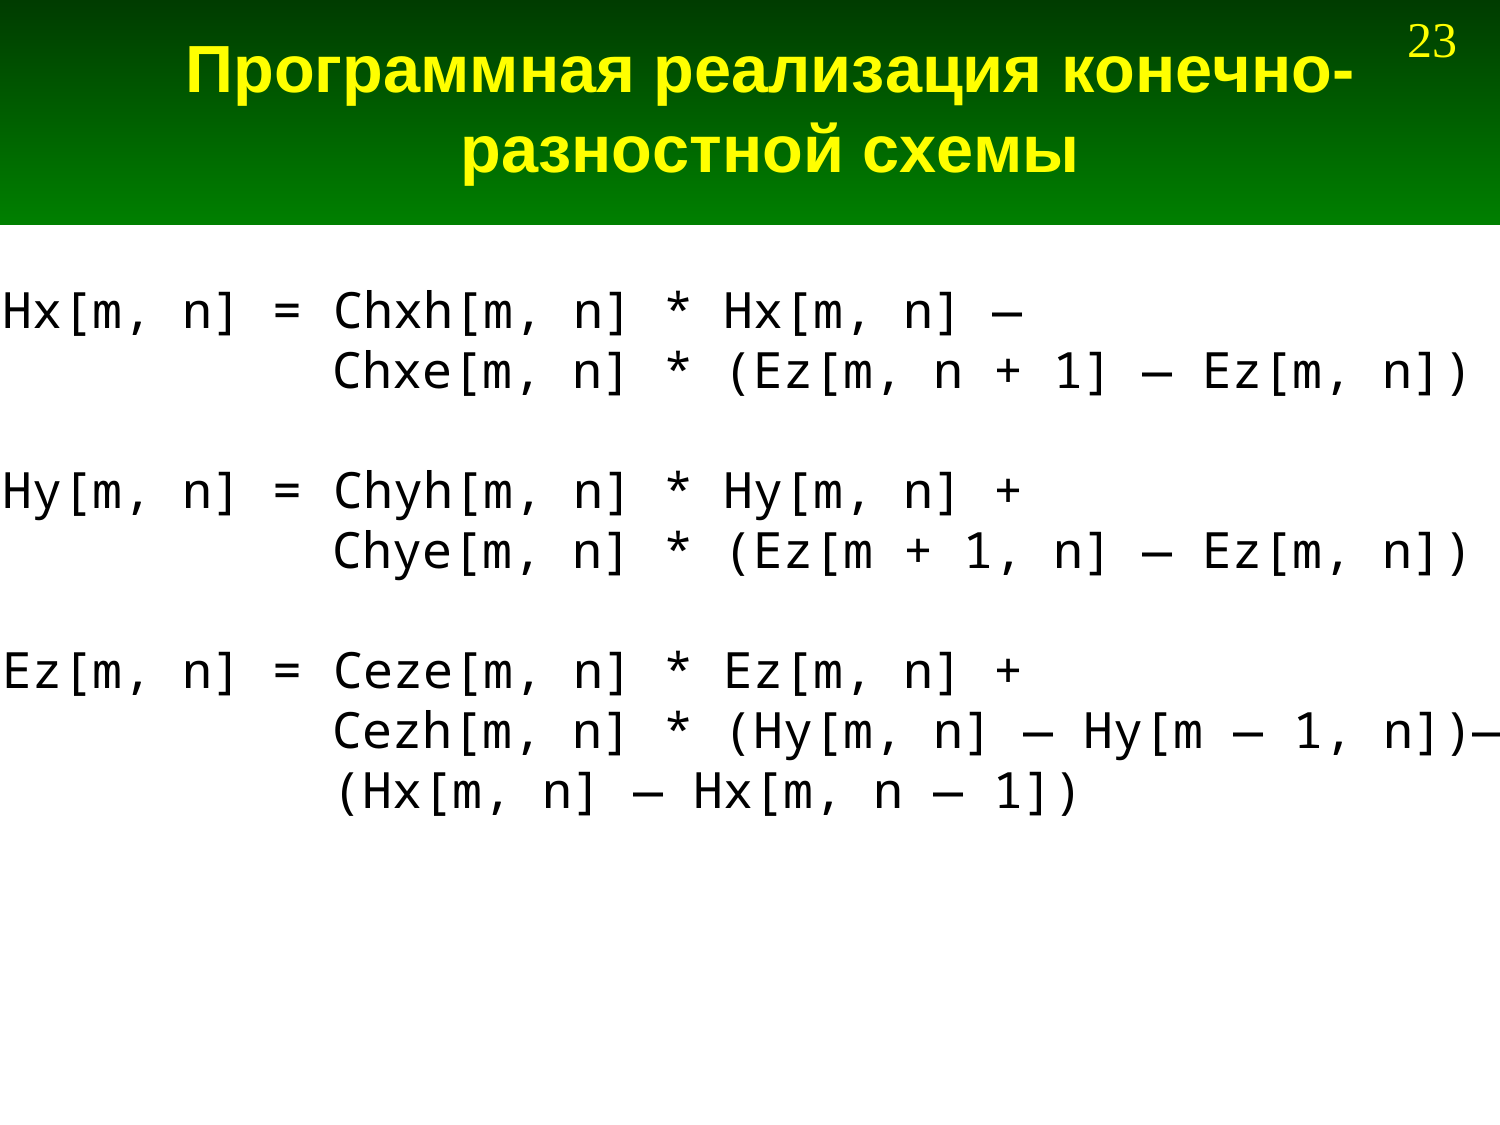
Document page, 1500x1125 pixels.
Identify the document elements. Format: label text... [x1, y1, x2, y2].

text_box Hx[m, n] = Chxh[m, n] * Hx[m, n] — Chxe[m, n] * (Ez[m, n + 1] — Ez[m, n]) Hy[m, n] = Chyh[m, n] * Hy[m, n] + Chye[m, n] * (Ez[m + 1, n] — Ez[m, n]) Ez[m, n] = Ceze[m, n] * Ez[m, n] + Cezh[m, n] * (Hy[m, n] — Hy[m — 1, n])— (Hx[m, n] — Hx[m, n — 1]) [0, 271, 1500, 827]
title Программная реализация конечно-разностной схемы [100, 7, 1441, 204]
